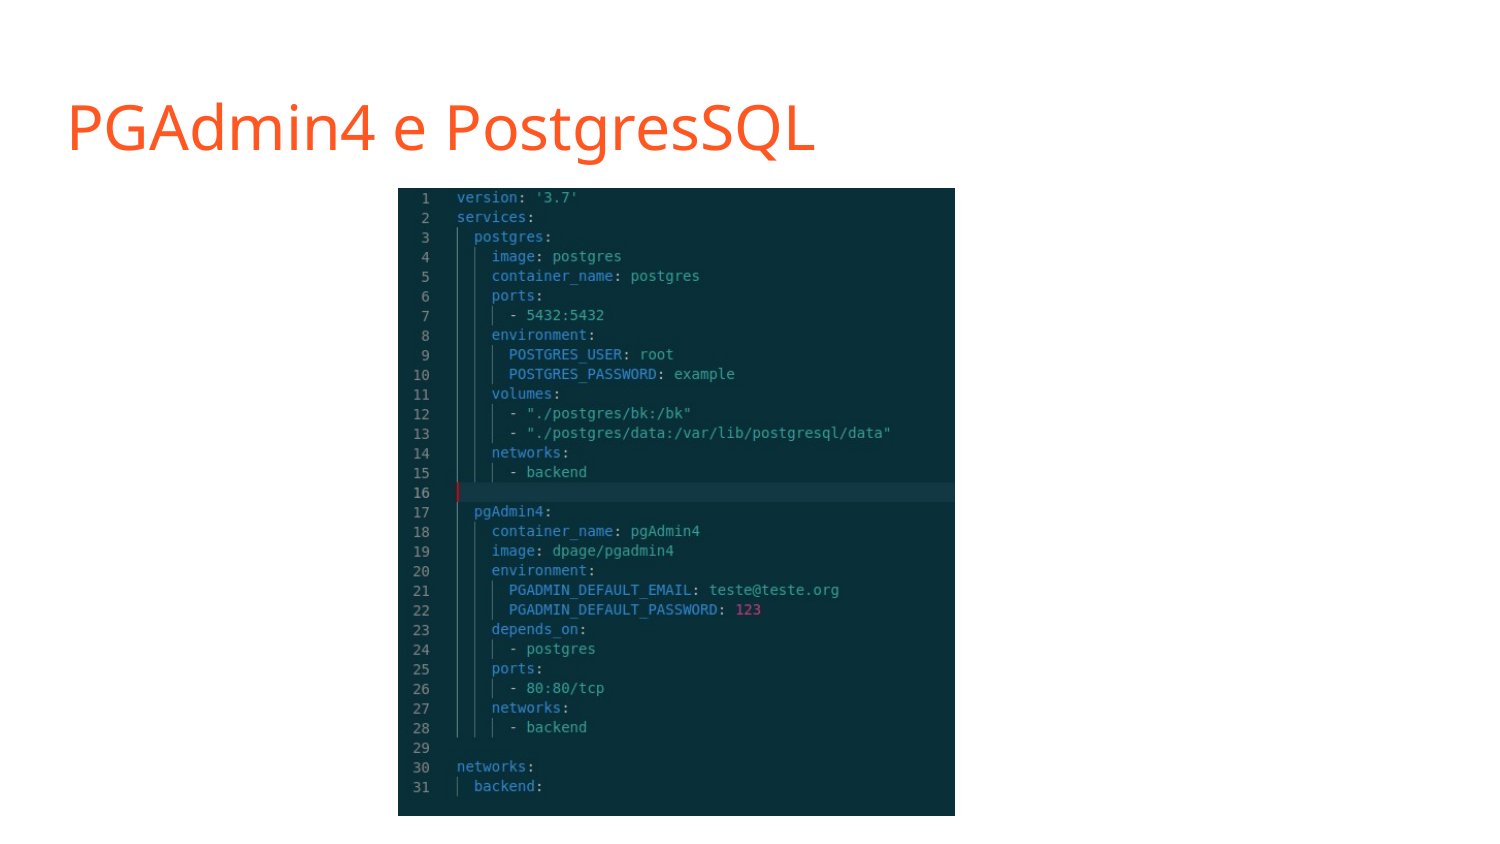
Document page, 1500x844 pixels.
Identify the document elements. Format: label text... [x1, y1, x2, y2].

picture [509, 214, 516, 221]
picture [398, 188, 955, 816]
title PGAdmin4 e PostgresSQL [51, 72, 1449, 167]
picture [466, 214, 473, 221]
